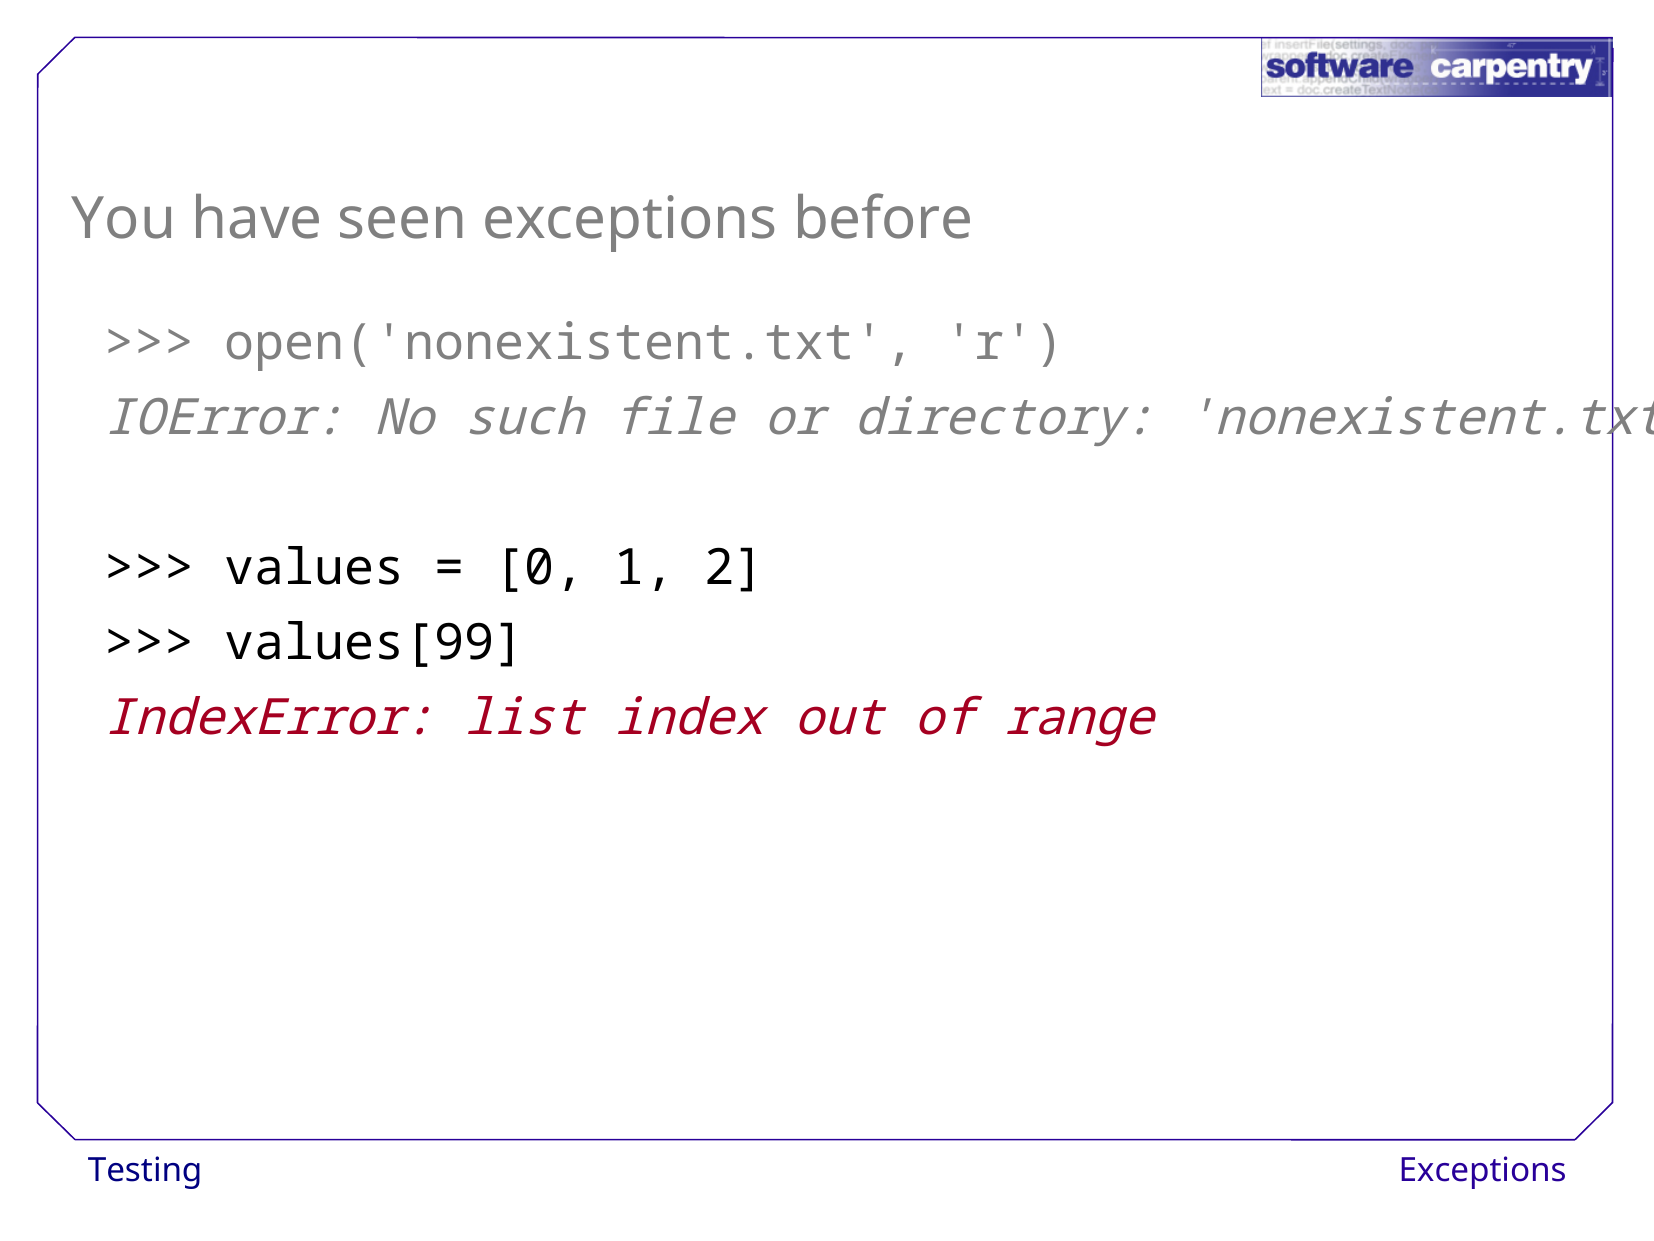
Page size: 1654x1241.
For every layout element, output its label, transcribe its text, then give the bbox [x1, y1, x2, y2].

text_box >>> open('nonexistent.txt', 'r') IOError: No such file or directory: 'nonexistent.txt' >>> values = [0, 1, 2] >>> values[99] IndexError: list index out of range [89, 287, 1512, 1037]
picture [1261, 39, 1613, 97]
text_box You have seen exceptions before [57, 138, 1139, 259]
